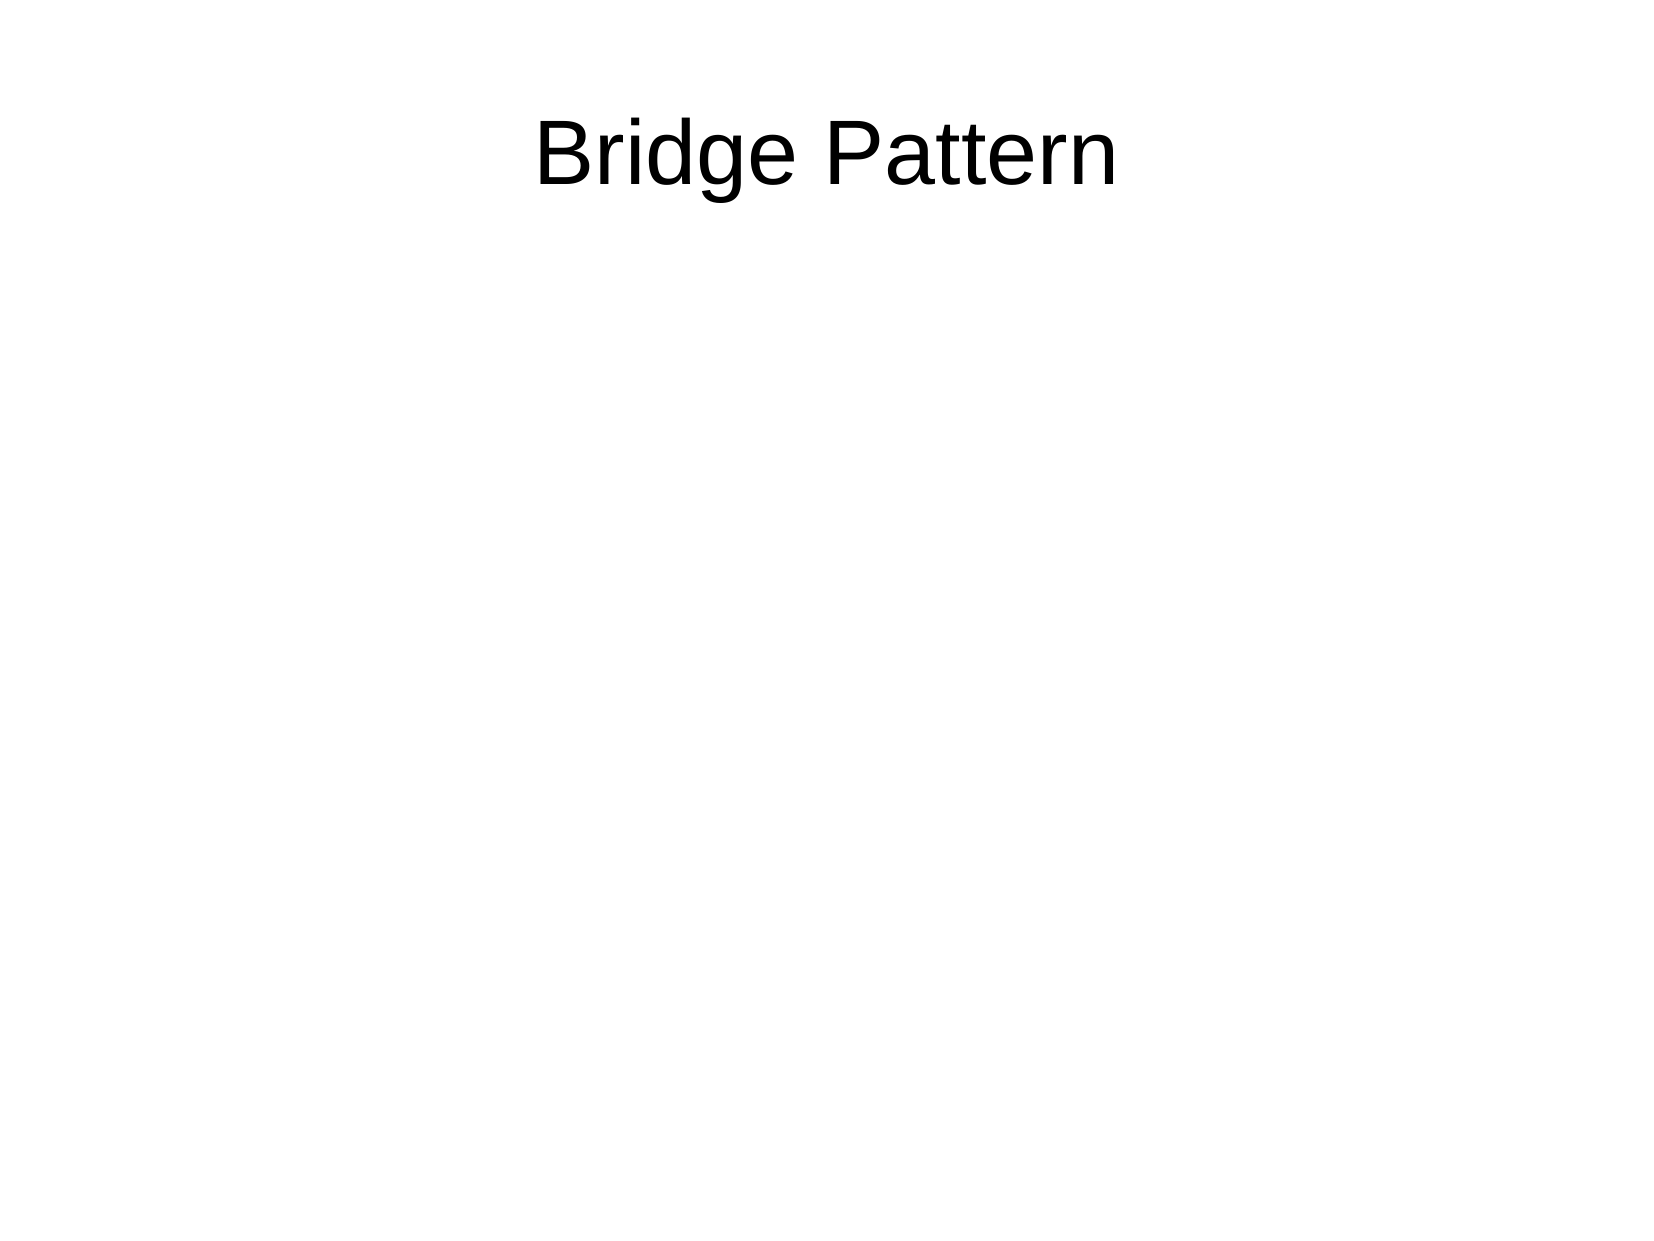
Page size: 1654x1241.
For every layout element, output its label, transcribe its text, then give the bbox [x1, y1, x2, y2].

title Bridge Pattern [82, 49, 1571, 257]
